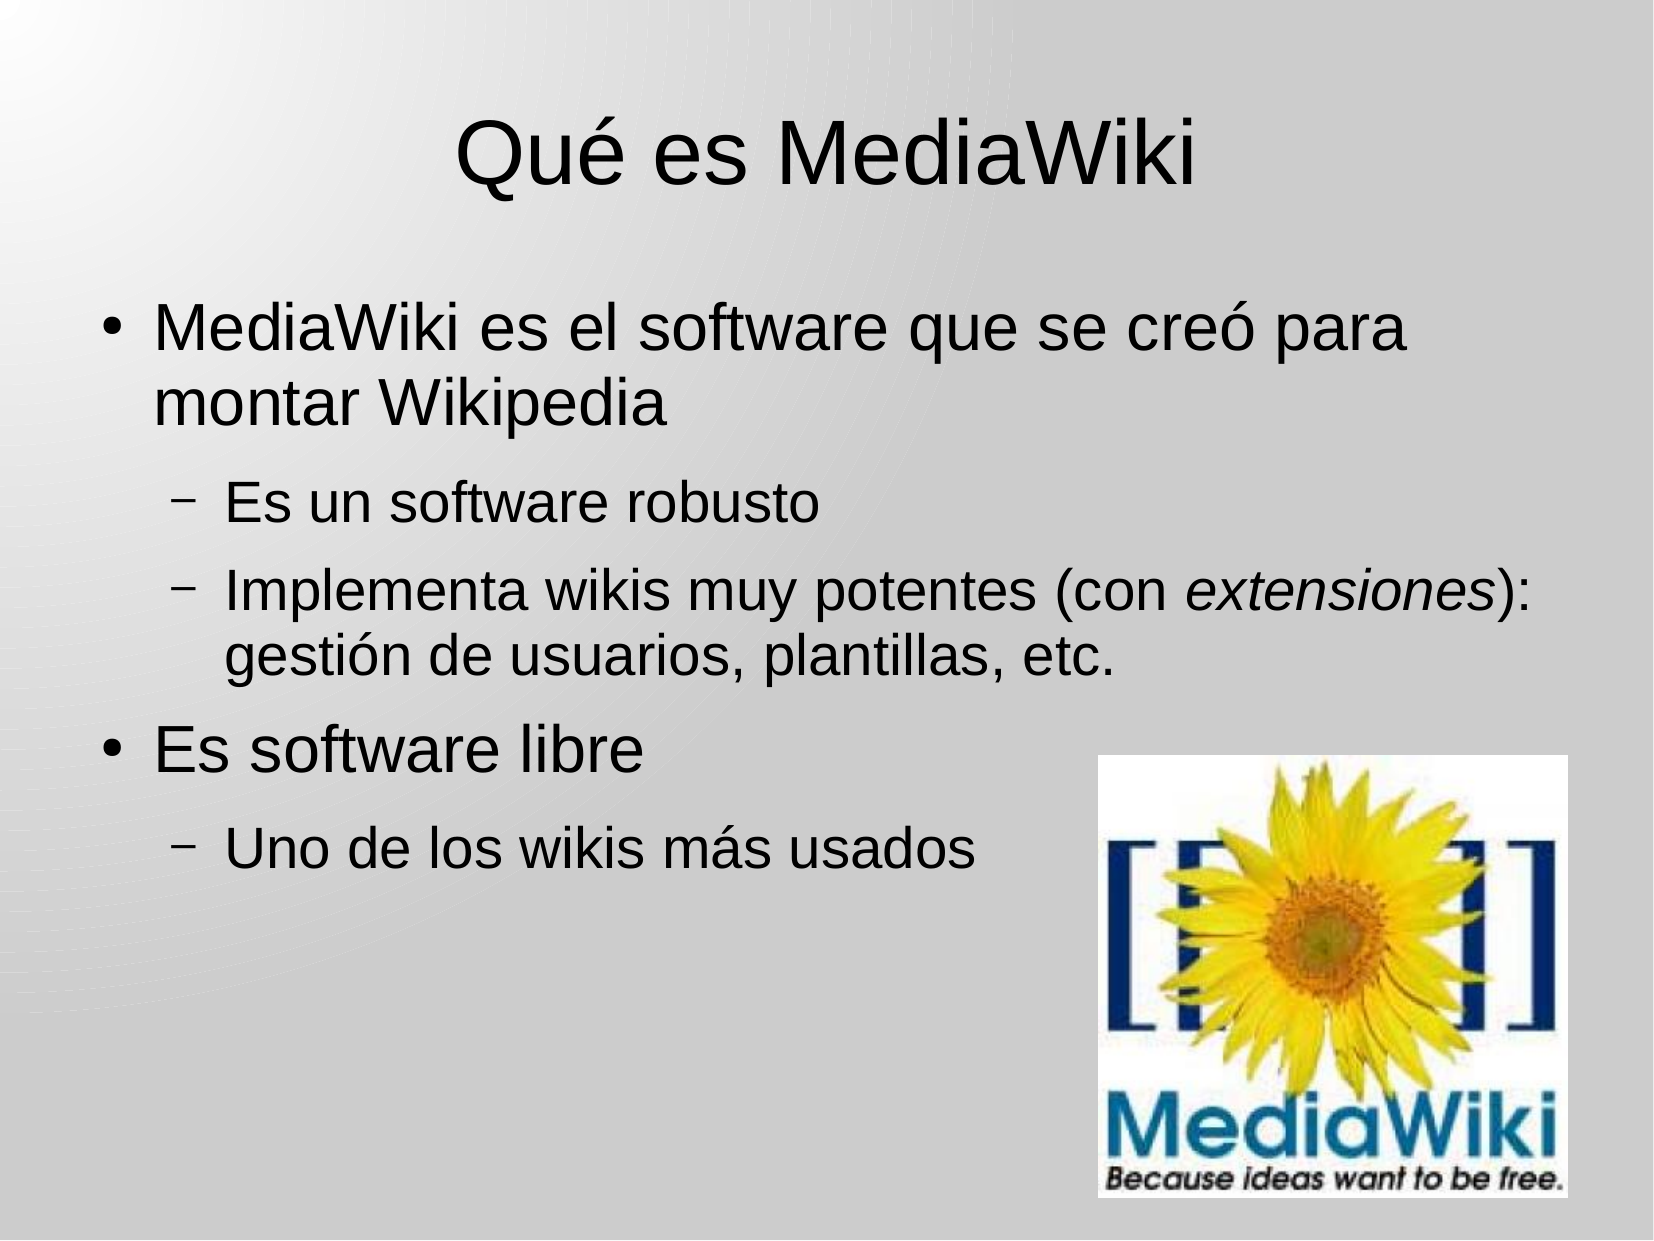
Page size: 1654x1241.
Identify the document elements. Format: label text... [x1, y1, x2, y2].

picture [1098, 755, 1568, 1199]
list MediaWiki es el software que se creó para montar Wikipedia Es un software robusto Implementa wikis muy potentes (con extensiones): gestión de usuarios, plantillas, etc. Es software libre Uno de los wikis más usados [82, 290, 1538, 1109]
title Qué es MediaWiki [82, 49, 1571, 257]
